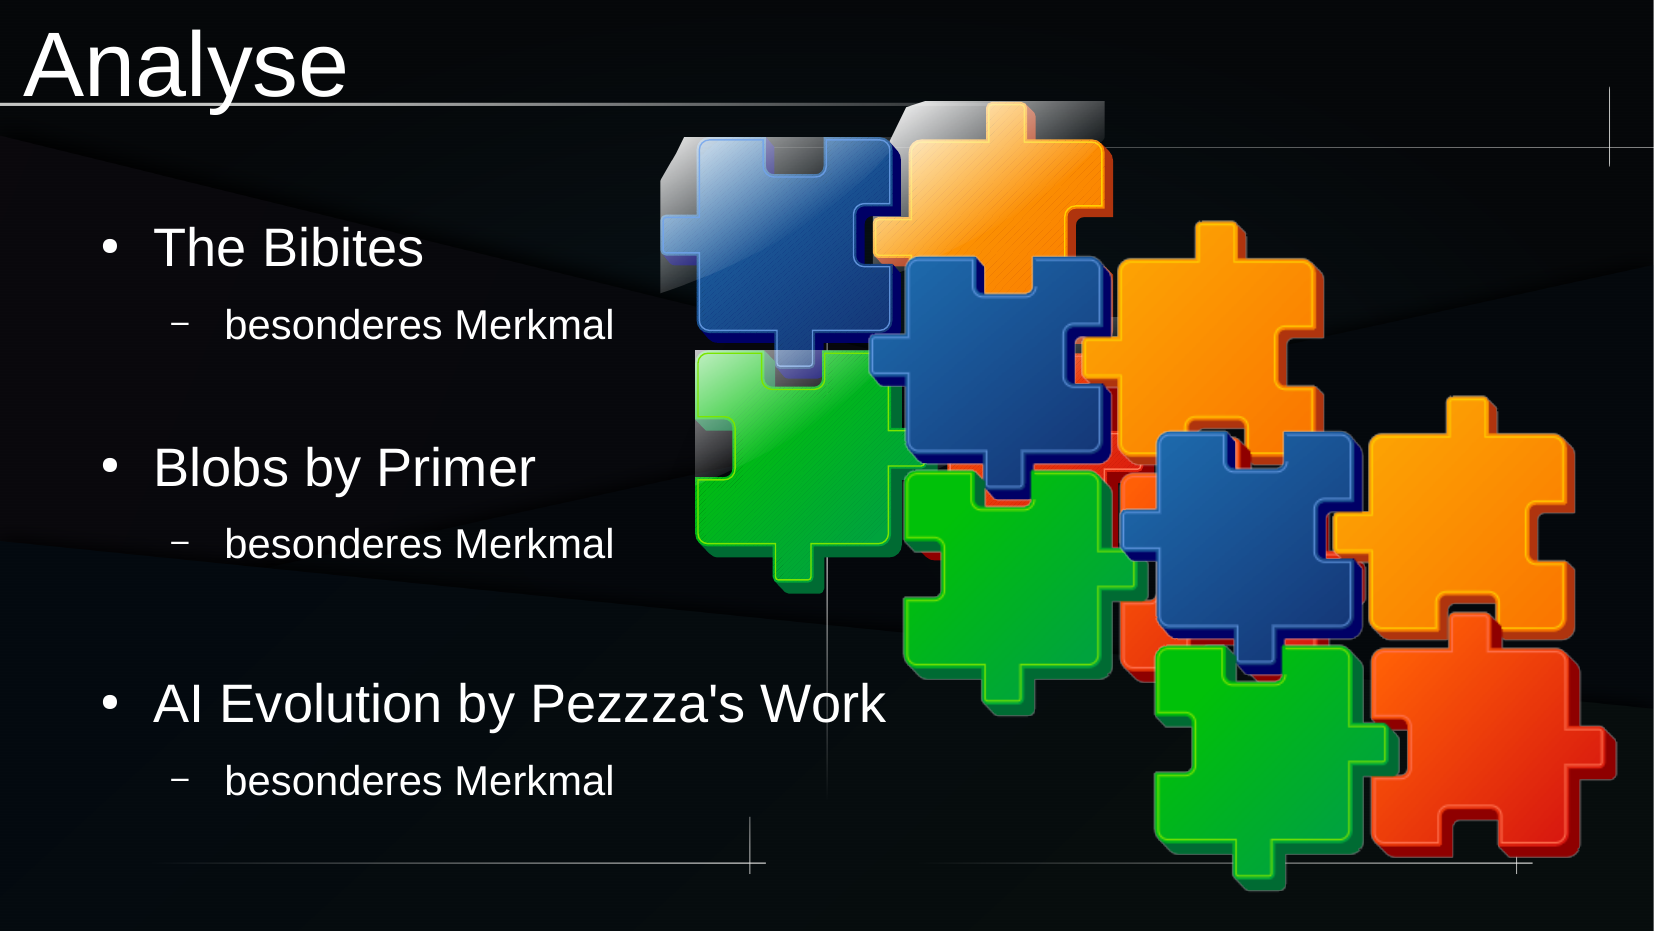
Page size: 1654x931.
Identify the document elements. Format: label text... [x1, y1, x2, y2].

list The Bibites besonderes Merkmal [82, 217, 641, 414]
list AI Evolution by Pezzza's Work besonderes Merkmal [82, 673, 957, 851]
picture [0, 0, 1654, 931]
list Blobs by Primer besonderes Merkmal [82, 437, 839, 650]
title Analyse [23, 11, 1589, 119]
